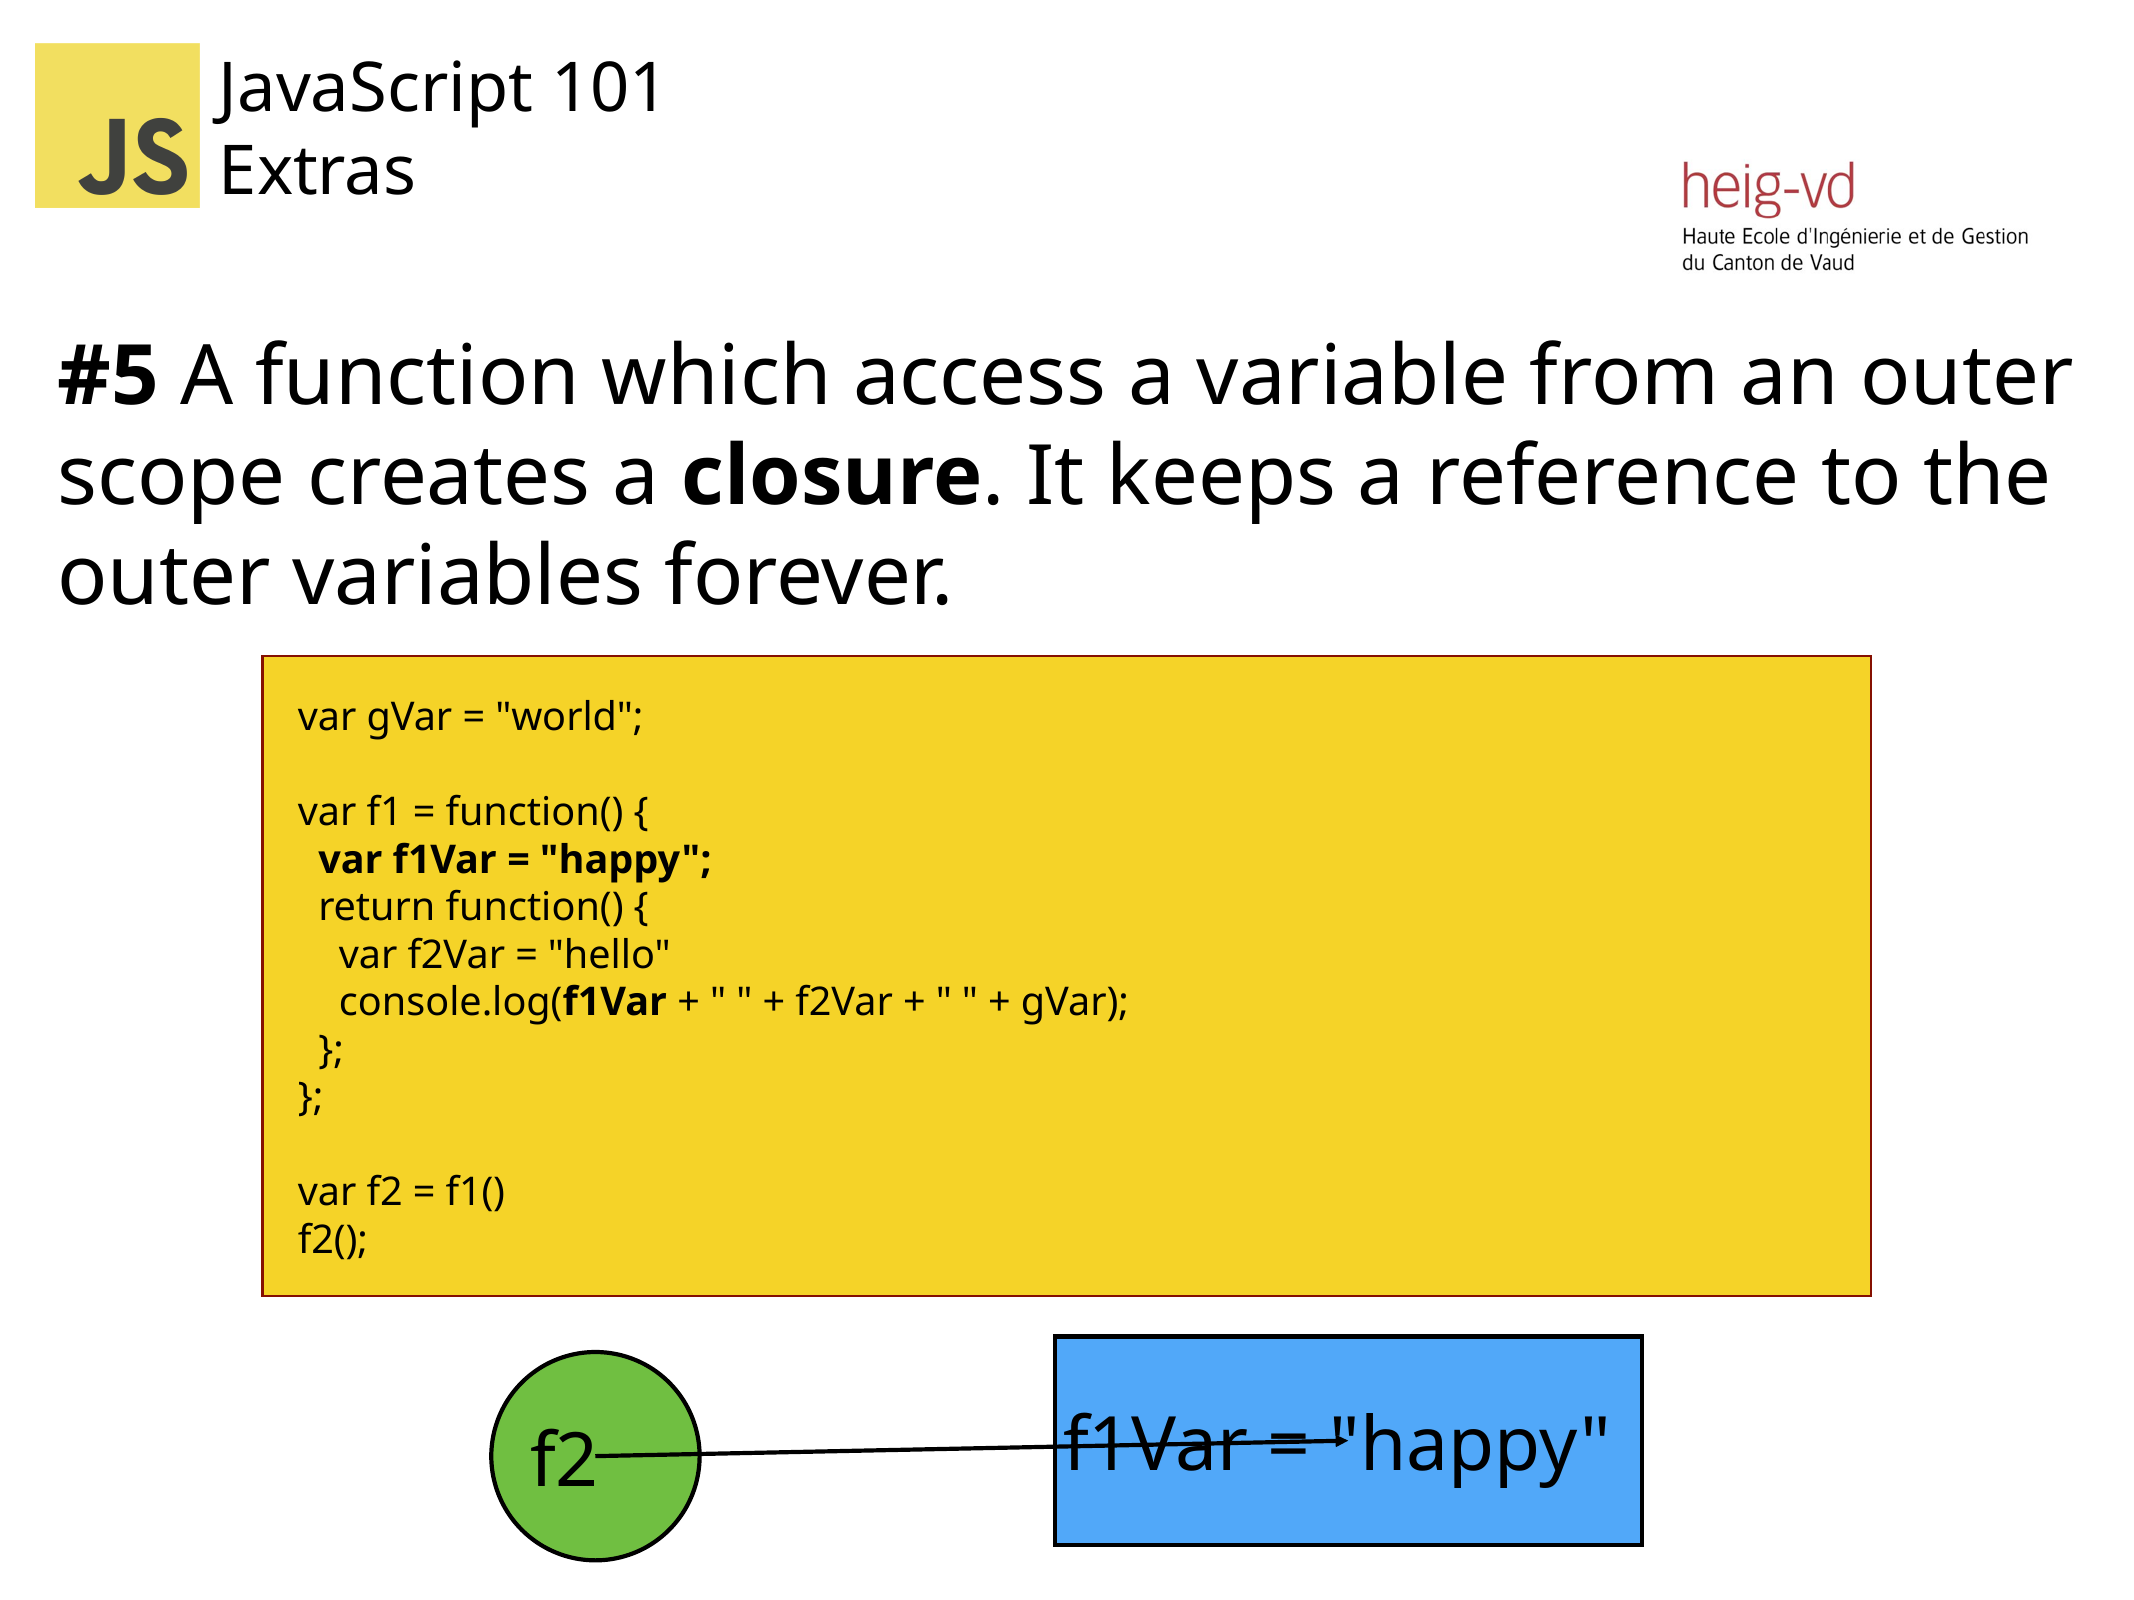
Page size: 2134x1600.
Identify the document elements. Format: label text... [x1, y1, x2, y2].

picture [1672, 149, 2036, 284]
text_box JavaScript 101 Extras [210, 34, 1299, 217]
text_box #5 A function which access a variable from an outer scope creates a closure. It keeps a reference to the outer variables forever. [49, 312, 2084, 630]
text_box f1Var = "happy" [1054, 1336, 1642, 1545]
picture [35, 43, 200, 208]
text_box var gVar = "world"; var f1 = function() { var f1Var = "happy"; return function() { var f2Var = "hello" console.log(f1Var + " " + f2Var + " " + gVar); }; }; var f2 = f1() f2(); [262, 655, 1871, 1297]
text_box f2 [491, 1352, 700, 1561]
